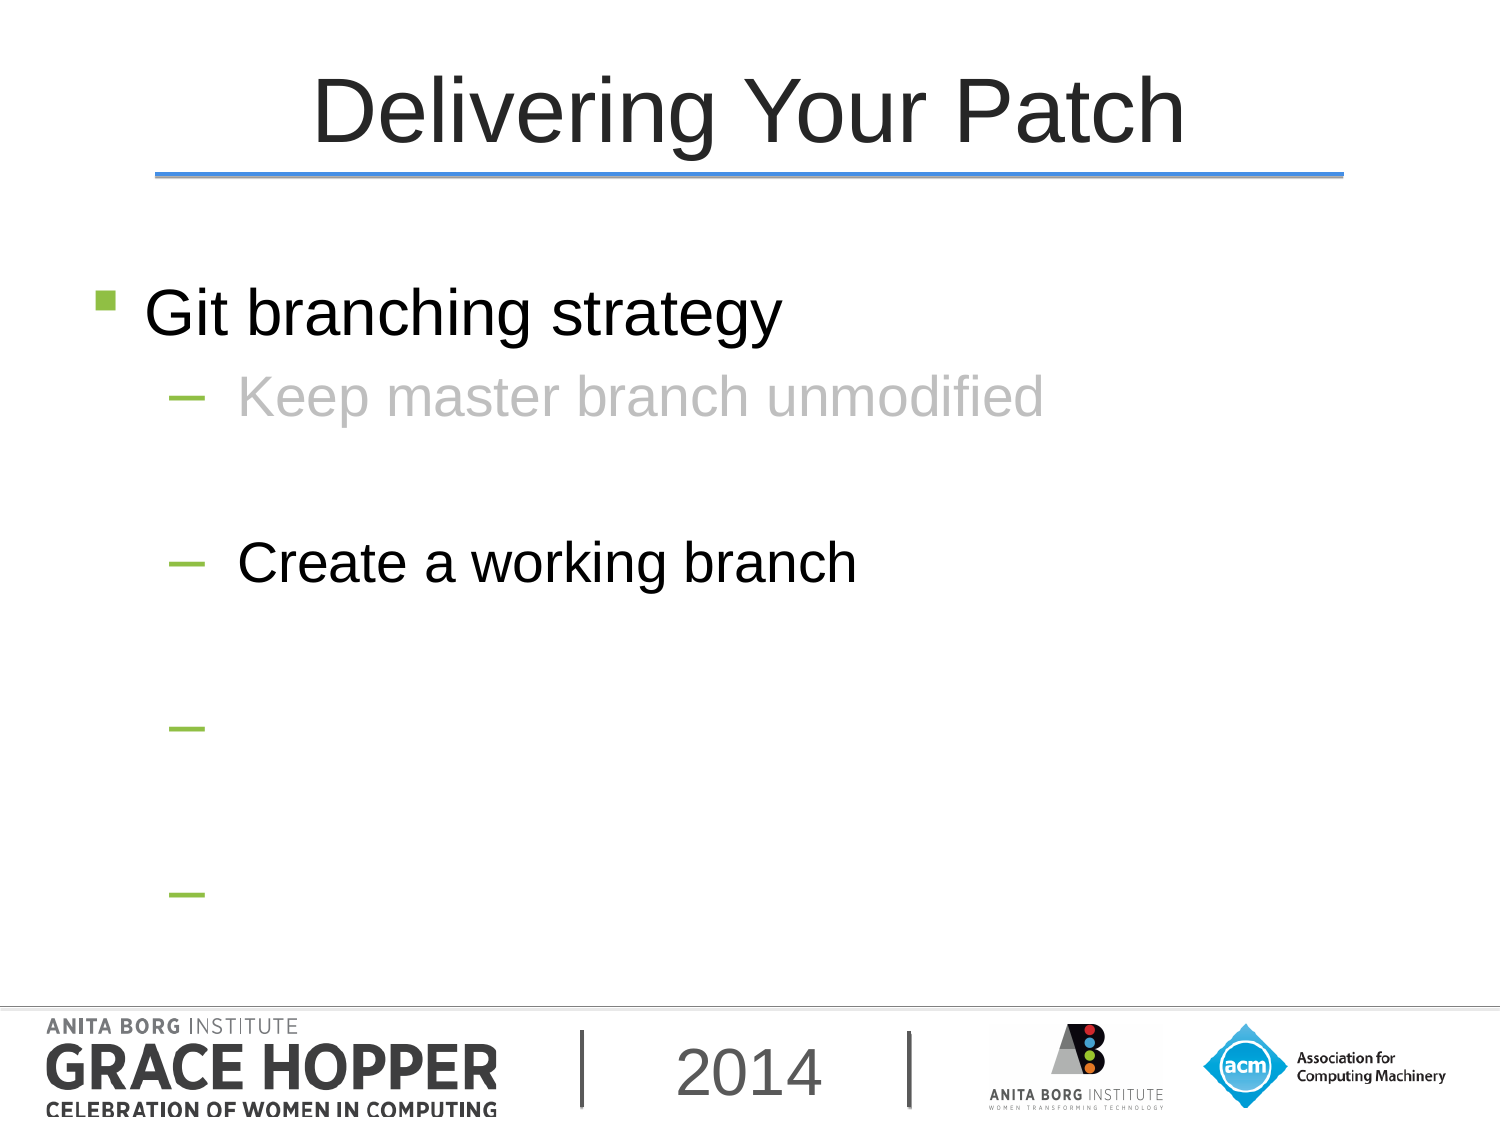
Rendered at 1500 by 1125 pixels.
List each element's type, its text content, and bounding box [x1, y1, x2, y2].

list Git branching strategy Keep master branch unmodified Create a working branch Use a throwaway branch to squash commits If this method doesn’t work for you, try another [75, 262, 1425, 1005]
picture [989, 1024, 1163, 1110]
title Delivering Your Patch [75, 19, 1425, 191]
